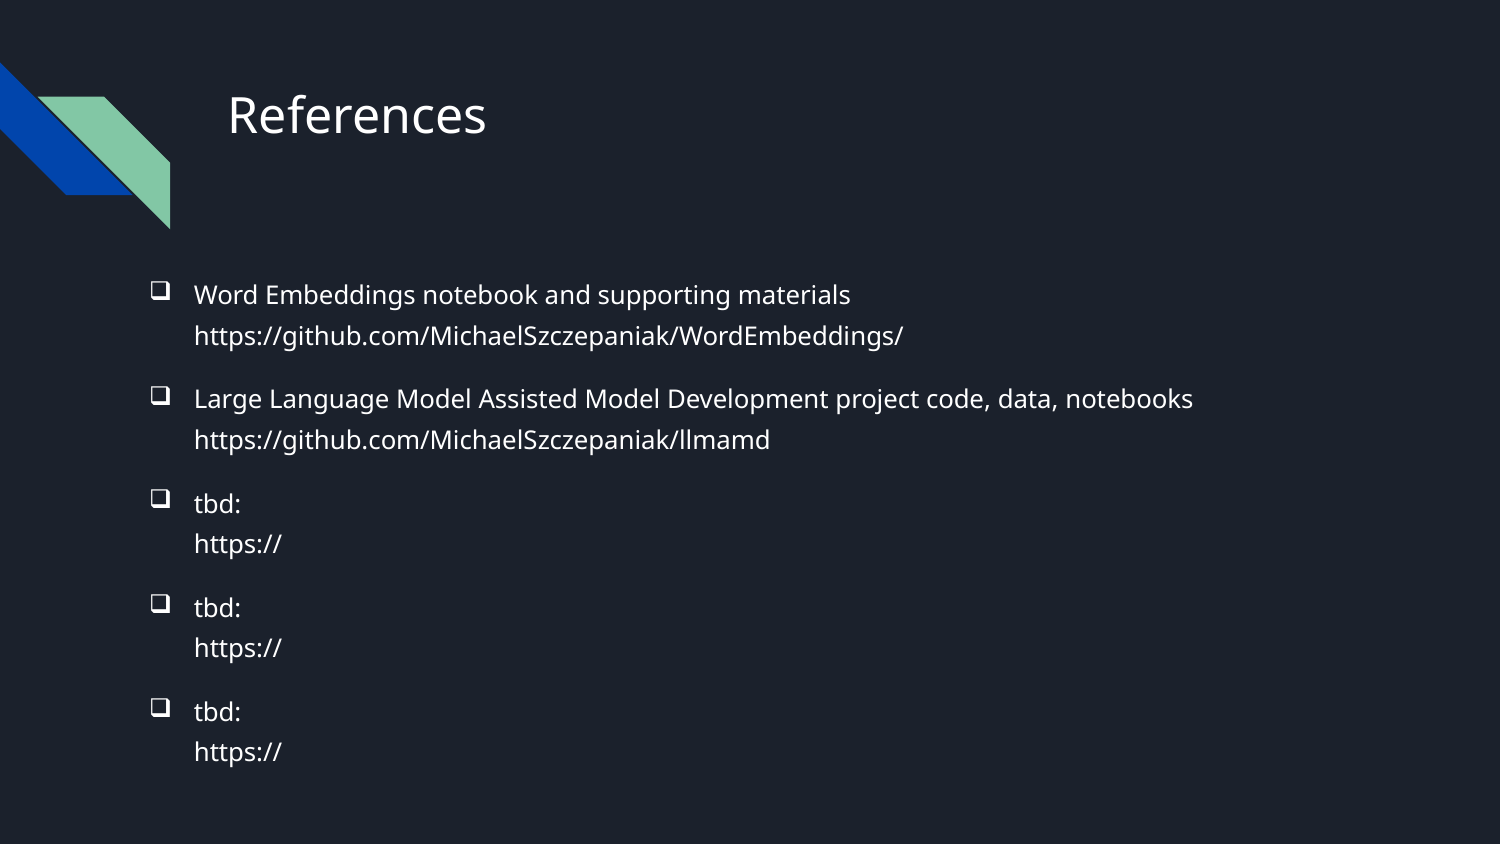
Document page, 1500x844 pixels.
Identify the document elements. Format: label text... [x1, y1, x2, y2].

title References [212, 64, 1368, 215]
list Word Embeddings notebook and supporting materials https://github.com/MichaelSzczepaniak/WordEmbeddings/ Large Language Model Assisted Model Development project code, data, notebooks https://github.com/MichaelSzczepaniak/llmamd tbd: https:// tbd: https:// tbd: https:// [134, 257, 1433, 786]
